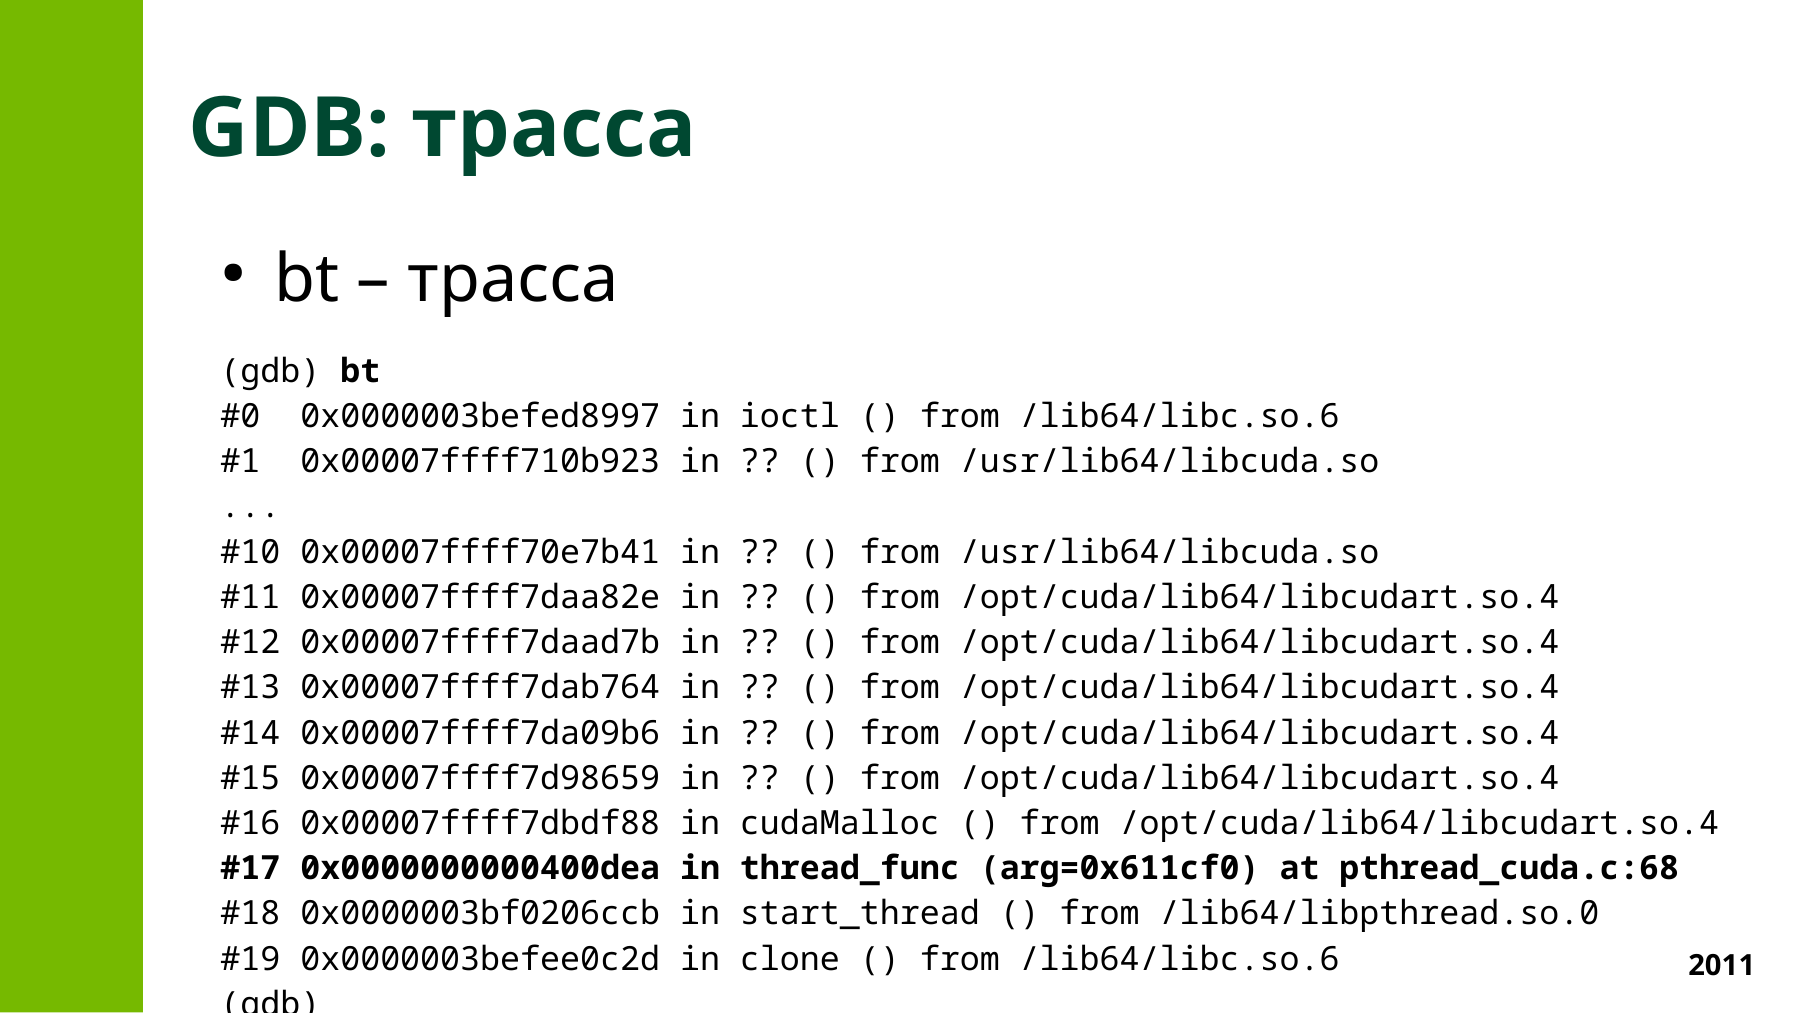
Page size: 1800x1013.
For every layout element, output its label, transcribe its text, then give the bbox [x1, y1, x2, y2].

title GDB: трасса [188, 40, 1733, 211]
text_box (gdb) bt #0 0x0000003befed8997 in ioctl () from /lib64/libc.so.6 #1 0x00007ffff710b923 in ?? () from /usr/lib64/libcuda.so ... #10 0x00007ffff70e7b41 in ?? () from /usr/lib64/libcuda.so #11 0x00007ffff7daa82e in ?? () from /opt/cuda/lib64/libcudart.so.4 #12 0x00007ffff7daad7b in ?? () from /opt/cuda/lib64/libcudart.so.4 #13 0x00007ffff7dab764 in ?? () from /opt/cuda/lib64/libcudart.so.4 #14 0x00007ffff7da09b6 in ?? () from /opt/cuda/lib64/libcudart.so.4 #15 0x00007ffff7d98659 in ?? () from /opt/cuda/lib64/libcudart.so.4 #16 0x00007ffff7dbdf88 in cudaMalloc () from /opt/cuda/lib64/libcudart.so.4 #17 0x0000000000400dea in thread_func (arg=0x611cf0) at pthread_cuda.c:68 #18 0x0000003bf0206ccb in start_thread () from /lib64/libpthread.so.0 #19 0x0000003befee0c2d in clone () from /lib64/libc.so.6 (gdb) [205, 339, 1800, 1013]
list bt – трасса [188, 227, 1763, 976]
